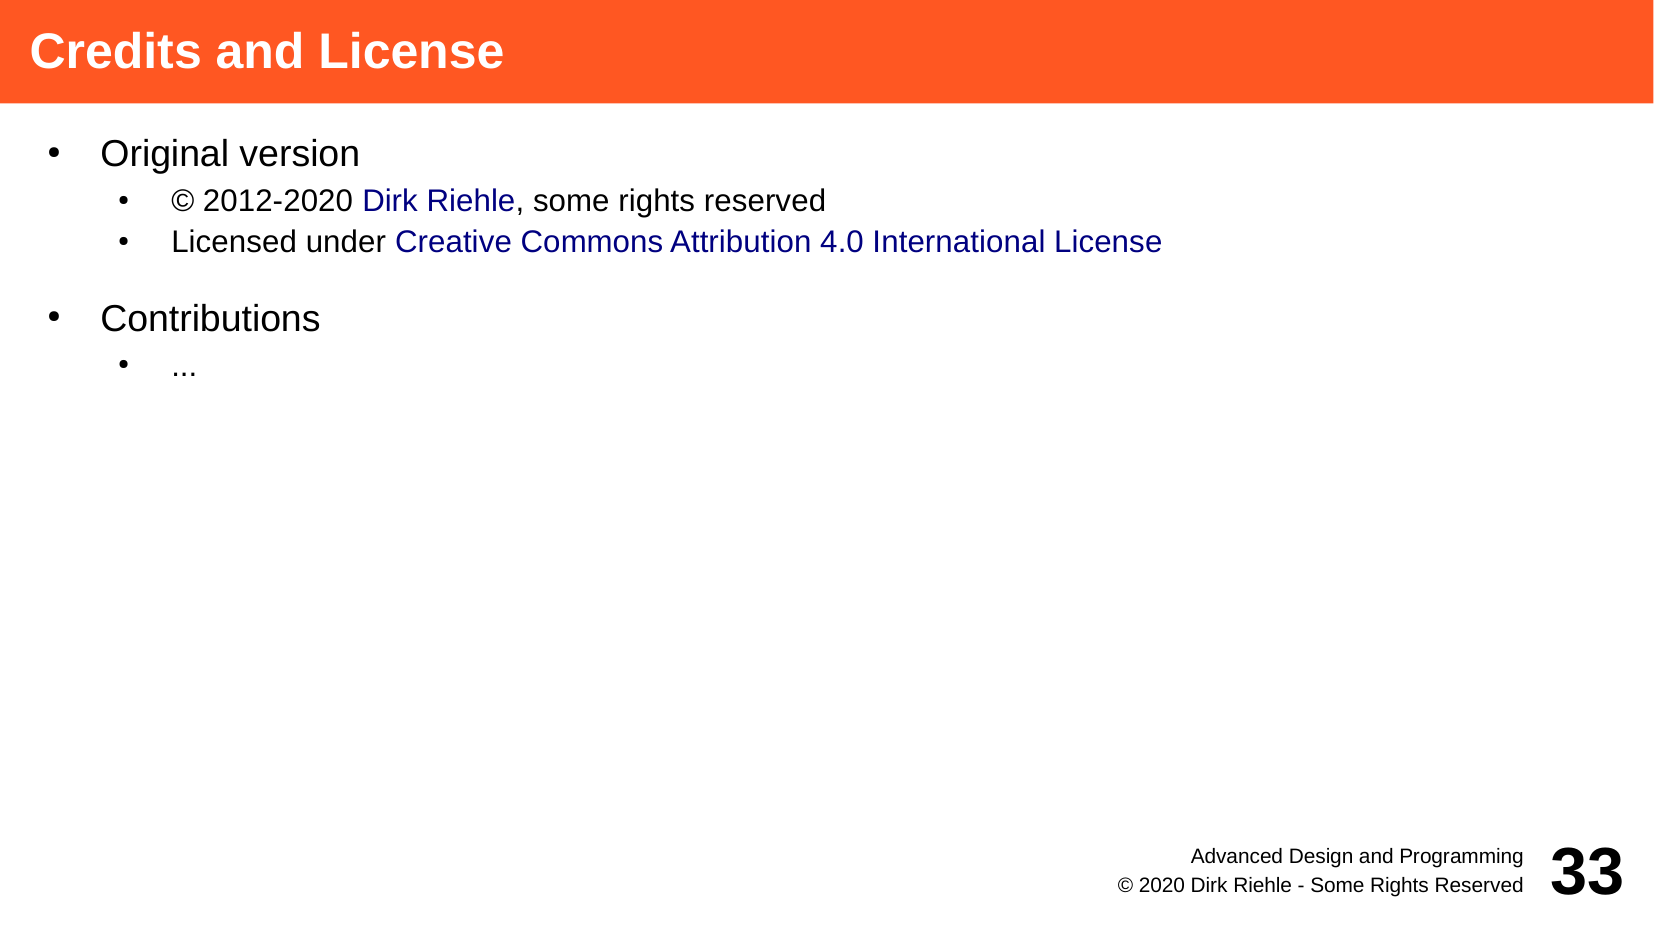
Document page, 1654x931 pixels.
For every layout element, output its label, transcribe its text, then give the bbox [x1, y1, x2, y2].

list Original version © 2012-2020 Dirk Riehle, some rights reserved Licensed under Creative Commons Attribution 4.0 International License Contributions ... [29, 132, 1625, 813]
title Credits and License [0, 0, 1654, 104]
